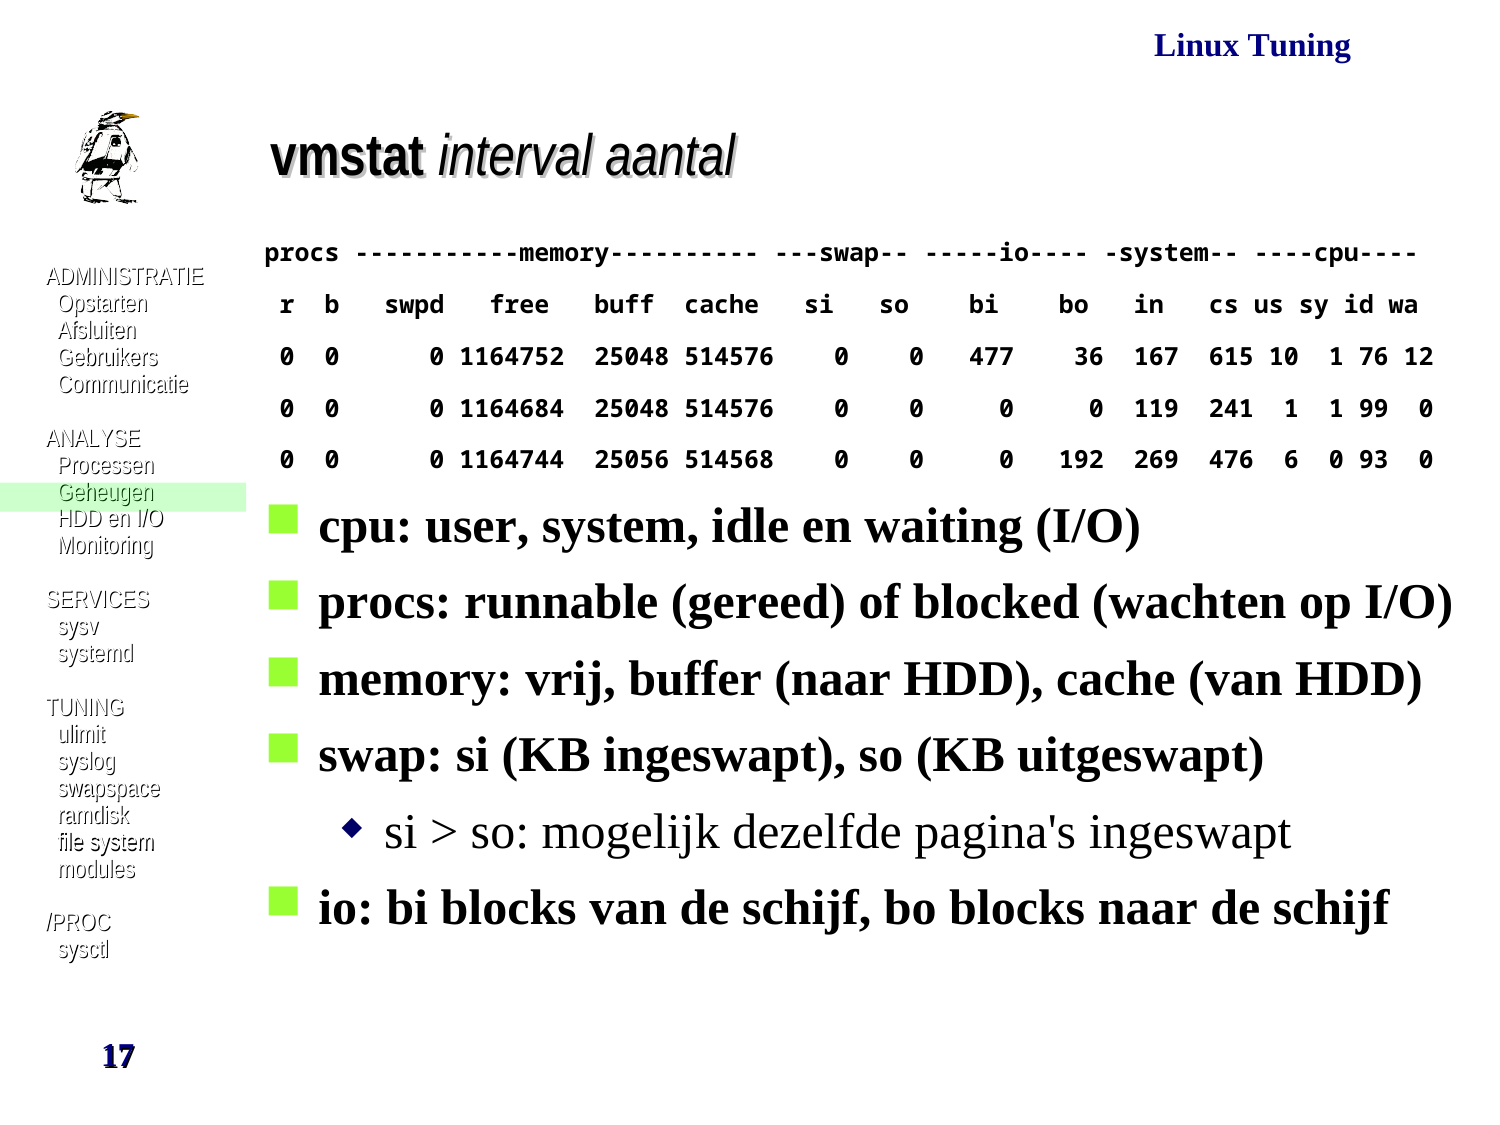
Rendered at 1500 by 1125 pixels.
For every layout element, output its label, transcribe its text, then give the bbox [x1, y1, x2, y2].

text_box [0, 482, 247, 512]
list procs -----------memory---------- ---swap-- -----io---- -system-- ----cpu---- r b swpd free buff cache si so bi bo in cs us sy id wa 0 0 0 1164752 25048 514576 0 0 477 36 167 615 10 1 76 12 0 0 0 1164684 25048 514576 0 0 0 0 119 241 1 1 99 0 0 0 0 1164744 25056 514568 0 0 0 192 269 476 6 0 93 0 cpu: user, system, idle en waiting (I/O) procs: runnable (gereed) of blocked (wachten op I/O) memory: vrij, buffer (naar HDD), cache (van HDD) swap: si (KB ingeswapt), so (KB uitgeswapt) si > so: mogelijk dezelfde pagina's ingeswapt io: bi blocks van de schijf, bo blocks naar de schijf [264, 229, 1486, 1014]
title vmstat interval aantal [270, 41, 1500, 250]
picture [57, 105, 143, 206]
